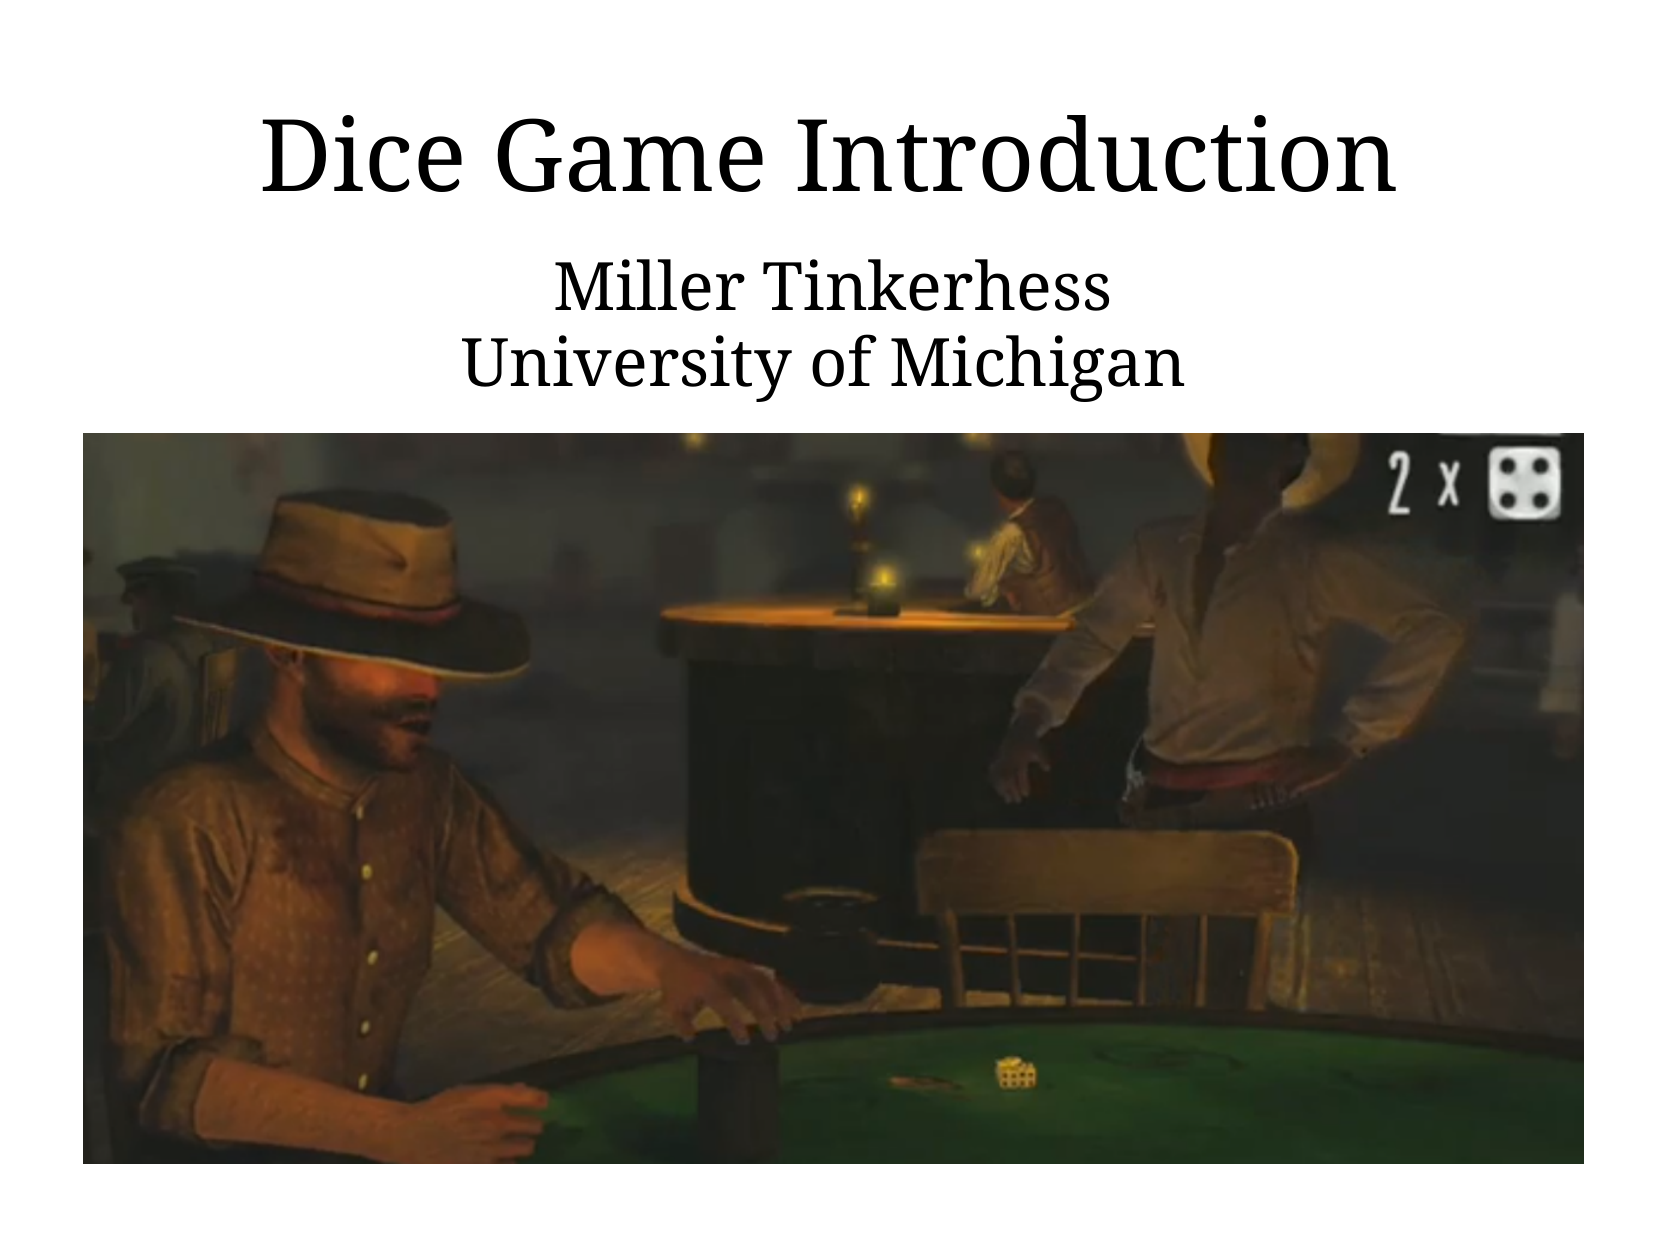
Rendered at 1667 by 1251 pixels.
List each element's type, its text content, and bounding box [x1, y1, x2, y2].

picture [83, 433, 1584, 1164]
title Dice Game Introduction [123, 99, 1510, 300]
subtitle Miller Tinkerhess University of Michigan [290, 249, 1376, 406]
